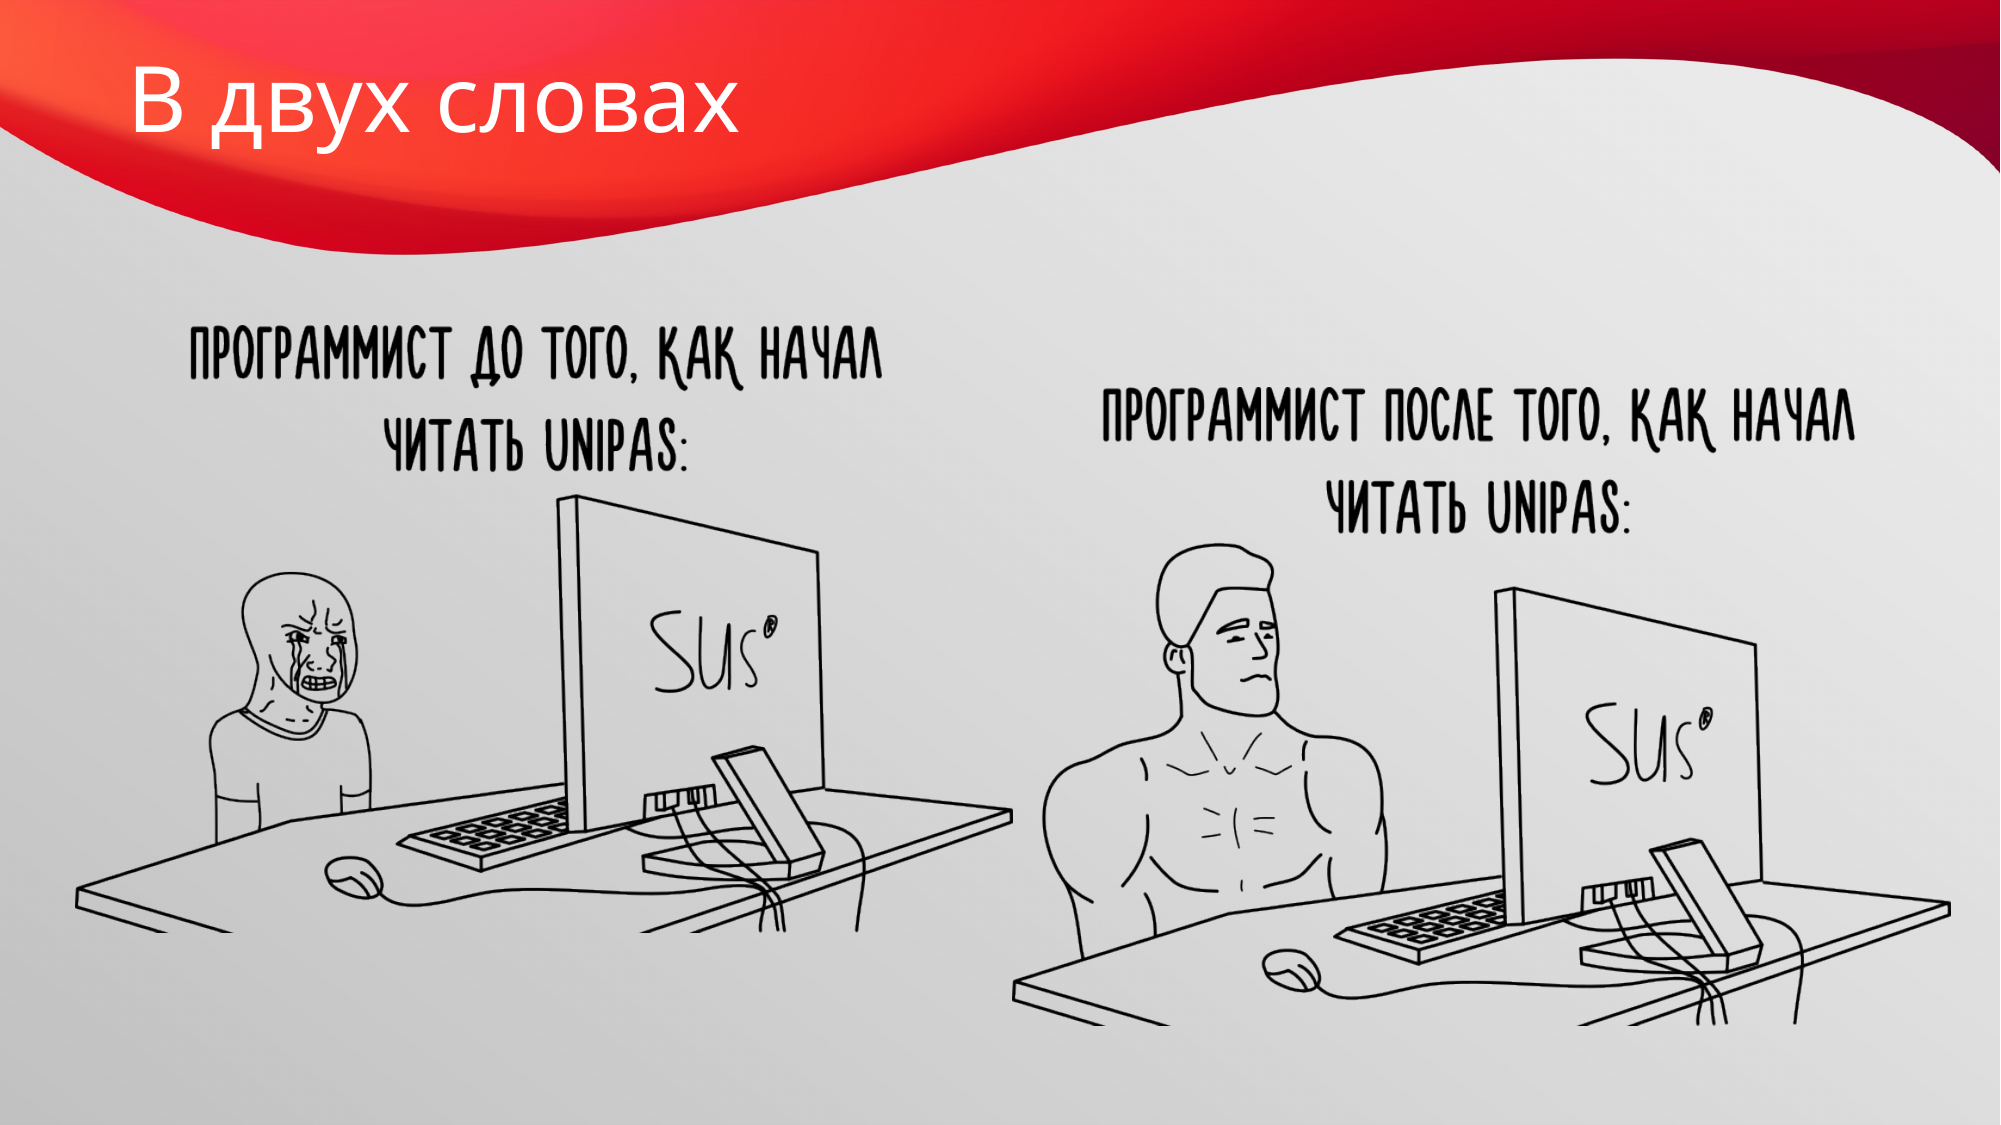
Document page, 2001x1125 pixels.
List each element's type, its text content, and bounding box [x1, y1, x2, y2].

title В двух словах [112, 37, 1838, 168]
picture [0, 0, 2000, 1125]
